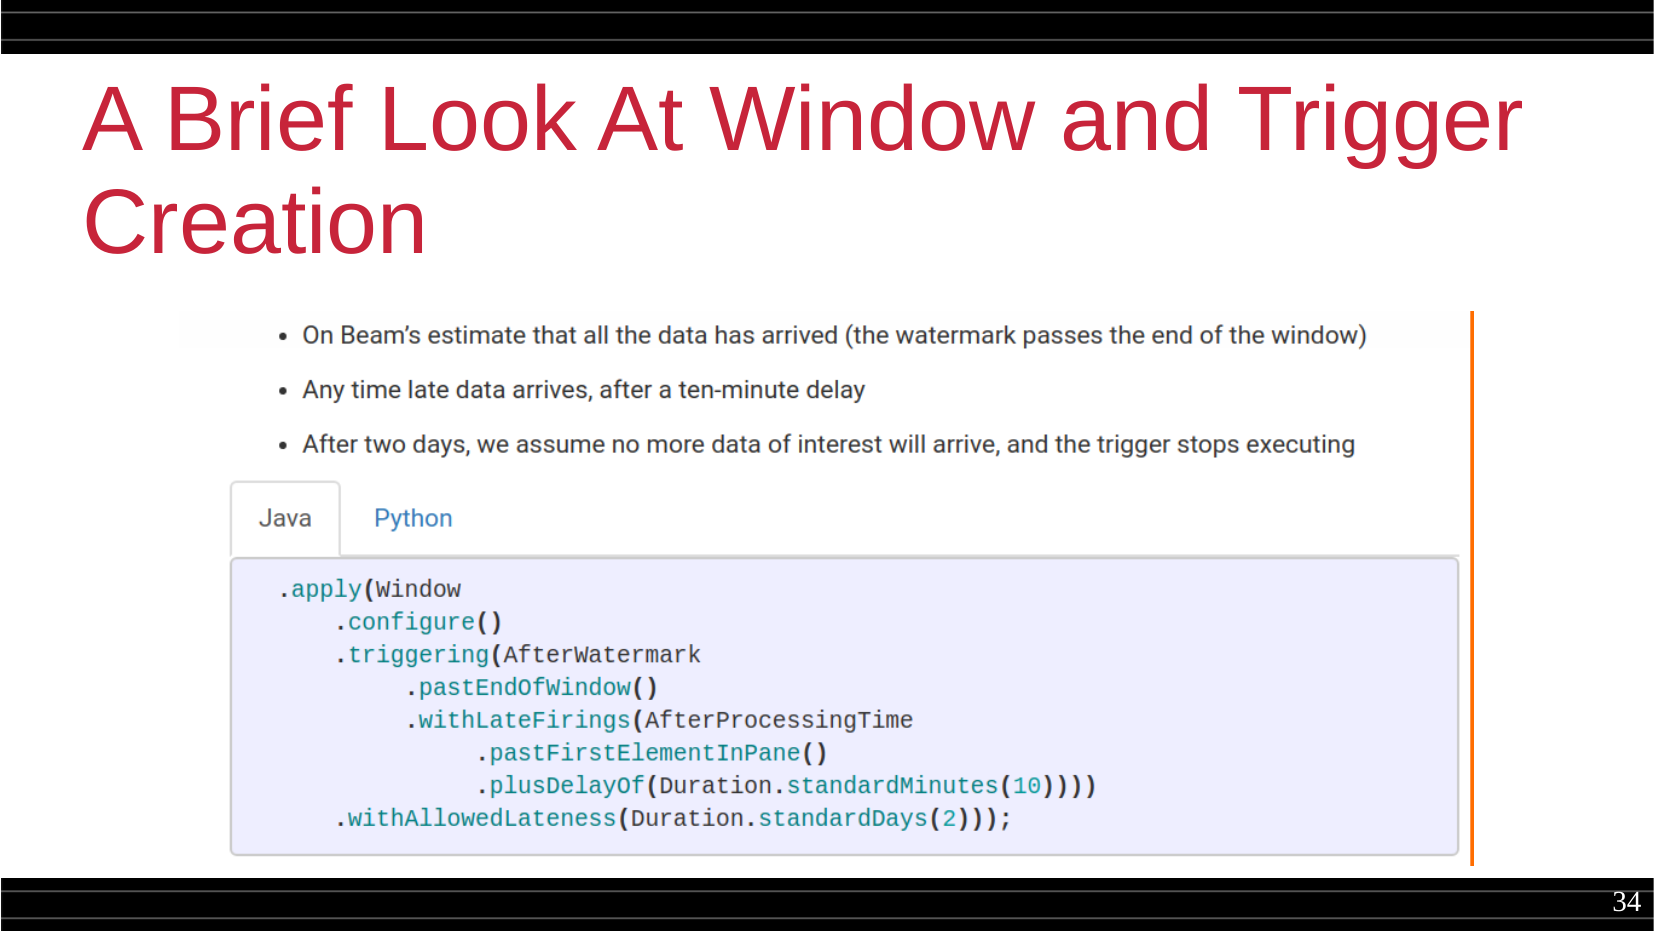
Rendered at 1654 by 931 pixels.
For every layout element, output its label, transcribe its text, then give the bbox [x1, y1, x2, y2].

picture [1, 0, 1654, 54]
picture [179, 311, 1474, 866]
picture [1, 878, 1654, 931]
title A Brief Look At Window and Trigger Creation [82, 67, 1571, 273]
